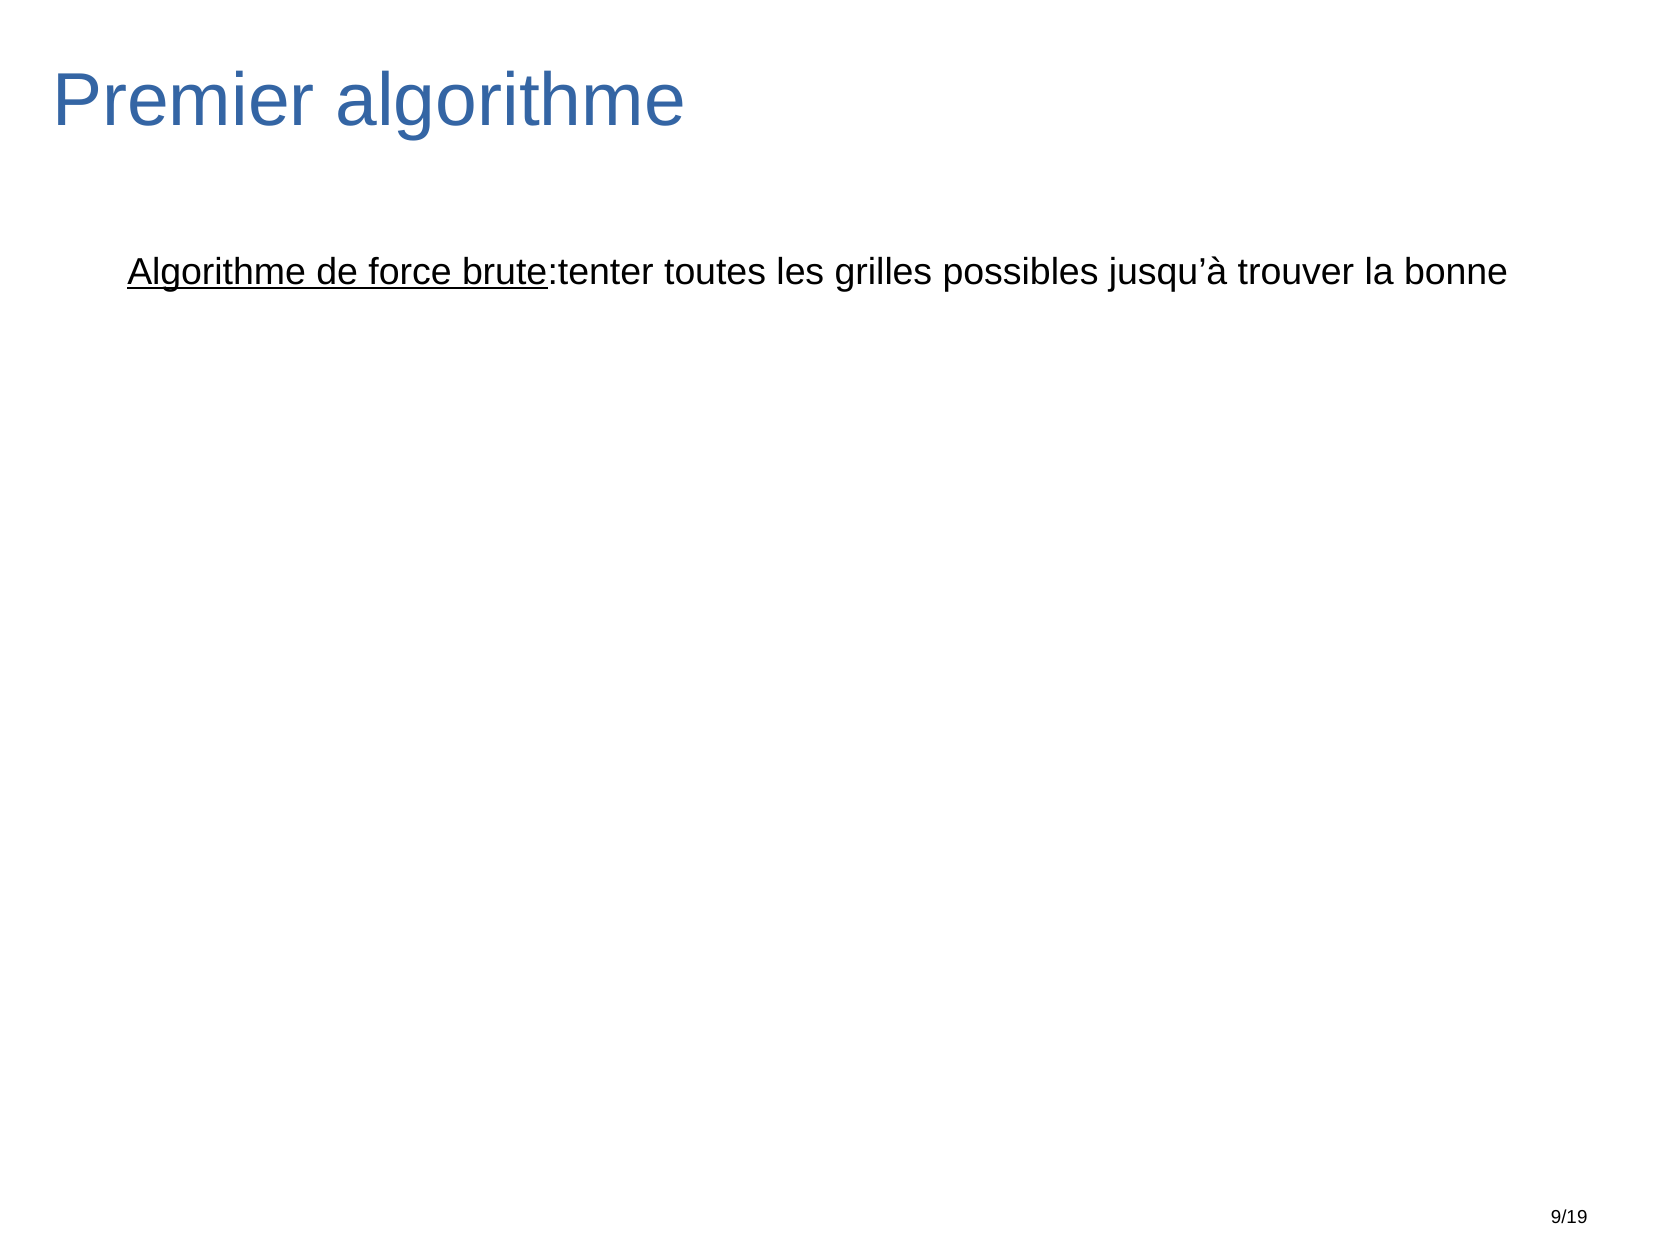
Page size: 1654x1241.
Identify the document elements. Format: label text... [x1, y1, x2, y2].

text_box Premier algorithme [37, 50, 863, 151]
text_box Algorithme de force brute:tenter toutes les grilles possibles jusqu’à trouver la bonne [112, 243, 1535, 301]
text_box 9/19 [1536, 1198, 1613, 1235]
